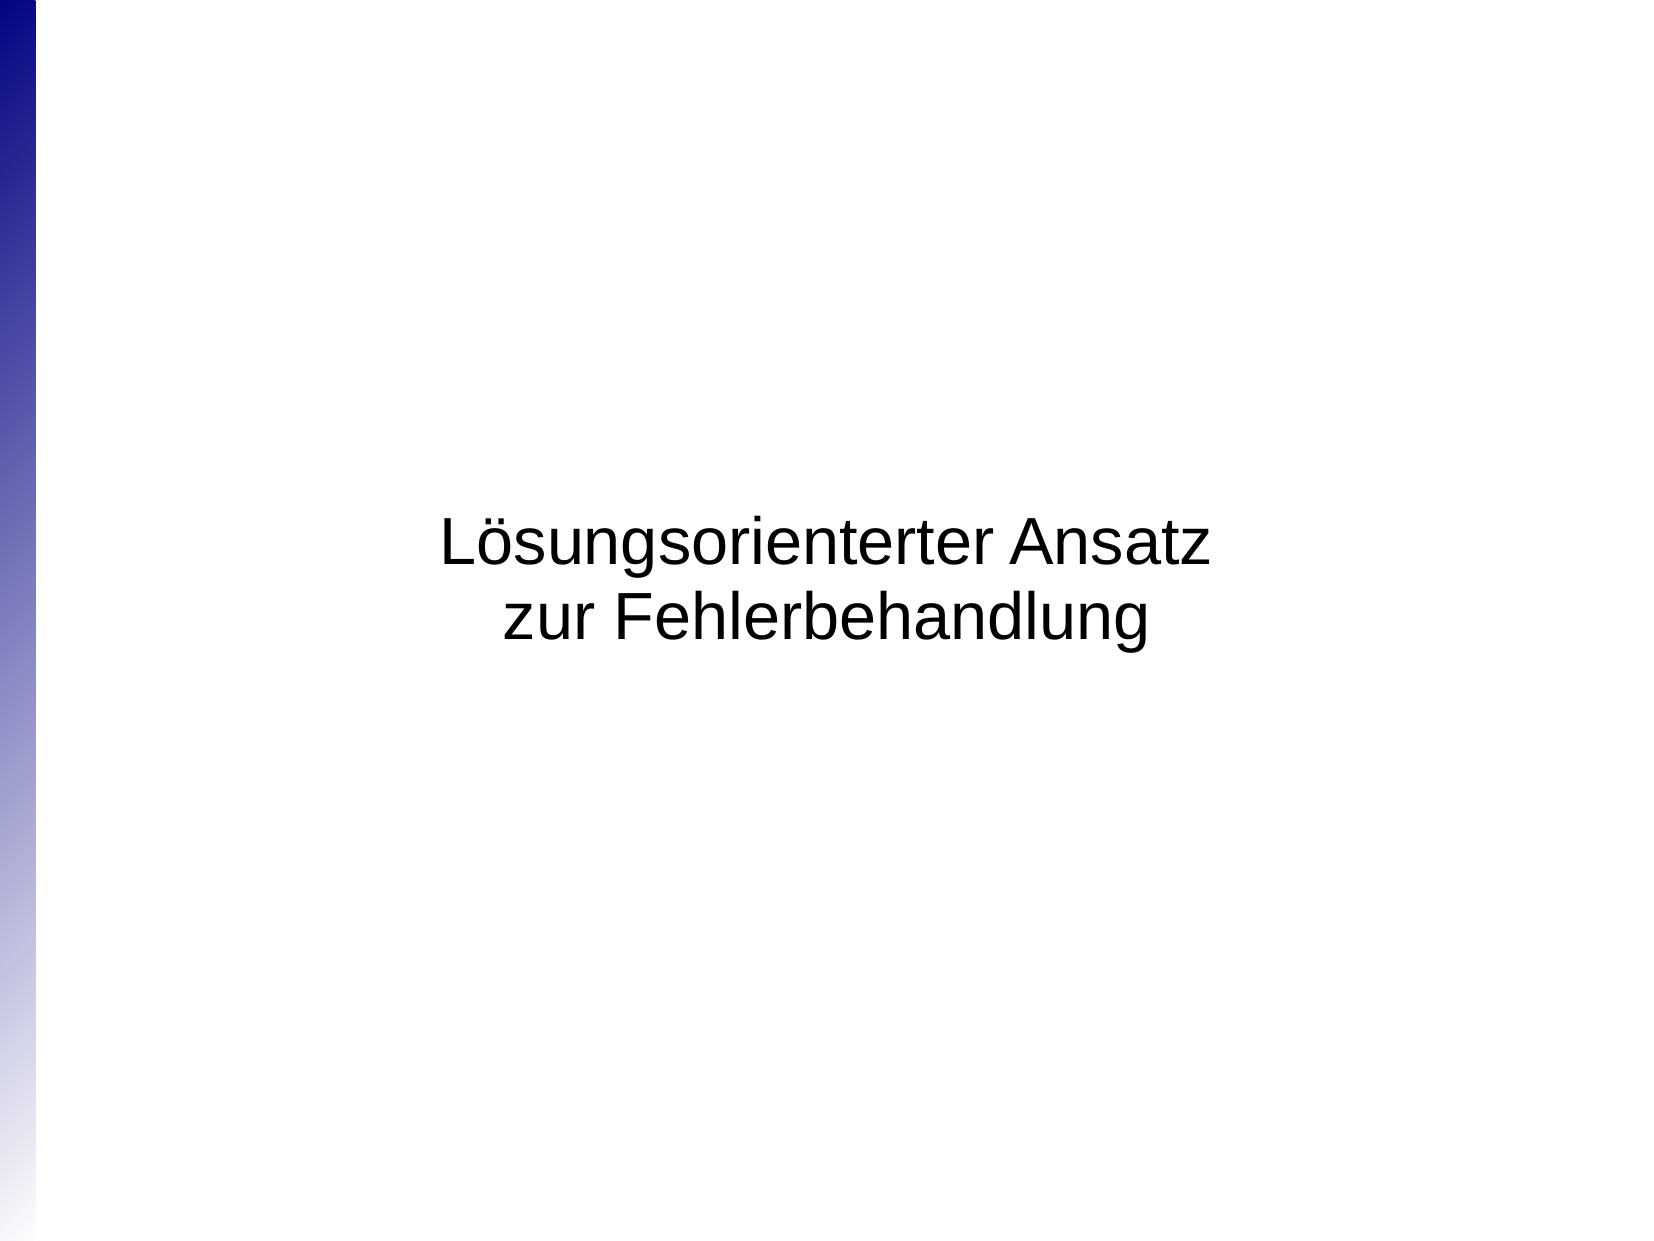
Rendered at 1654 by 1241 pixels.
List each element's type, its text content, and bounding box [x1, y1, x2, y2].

subtitle Lösungsorienterter Ansatz zur Fehlerbehandlung [82, 49, 1571, 1109]
